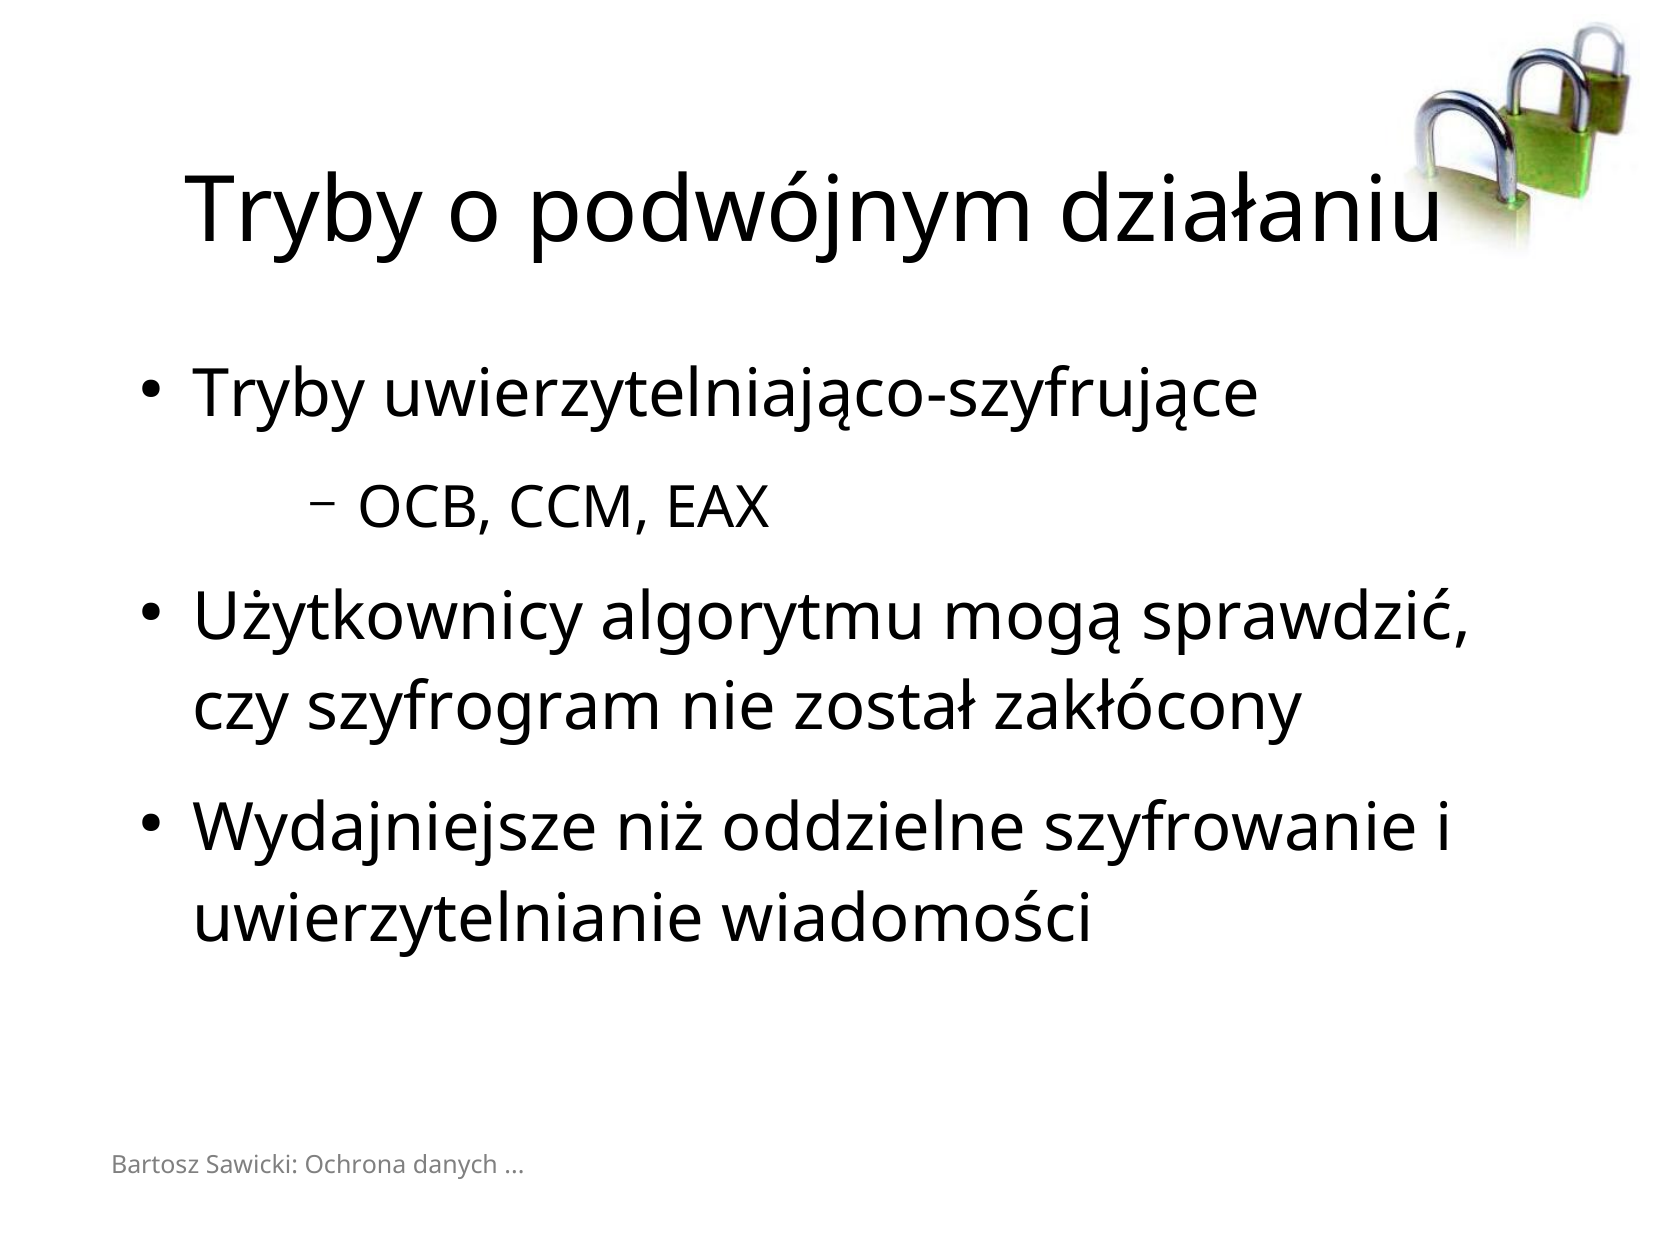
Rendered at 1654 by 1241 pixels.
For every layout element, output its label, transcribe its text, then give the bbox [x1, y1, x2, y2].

picture [1385, 14, 1640, 266]
title Tryby o podwójnym działaniu [121, 102, 1534, 311]
list Tryby uwierzytelniająco-szyfrujące OCB, CCM, EAX Użytkownicy algorytmu mogą sprawdzić, czy szyfrogram nie został zakłócony Wydajniejsze niż oddzielne szyfrowanie i uwierzytelnianie wiadomości [121, 344, 1534, 1127]
